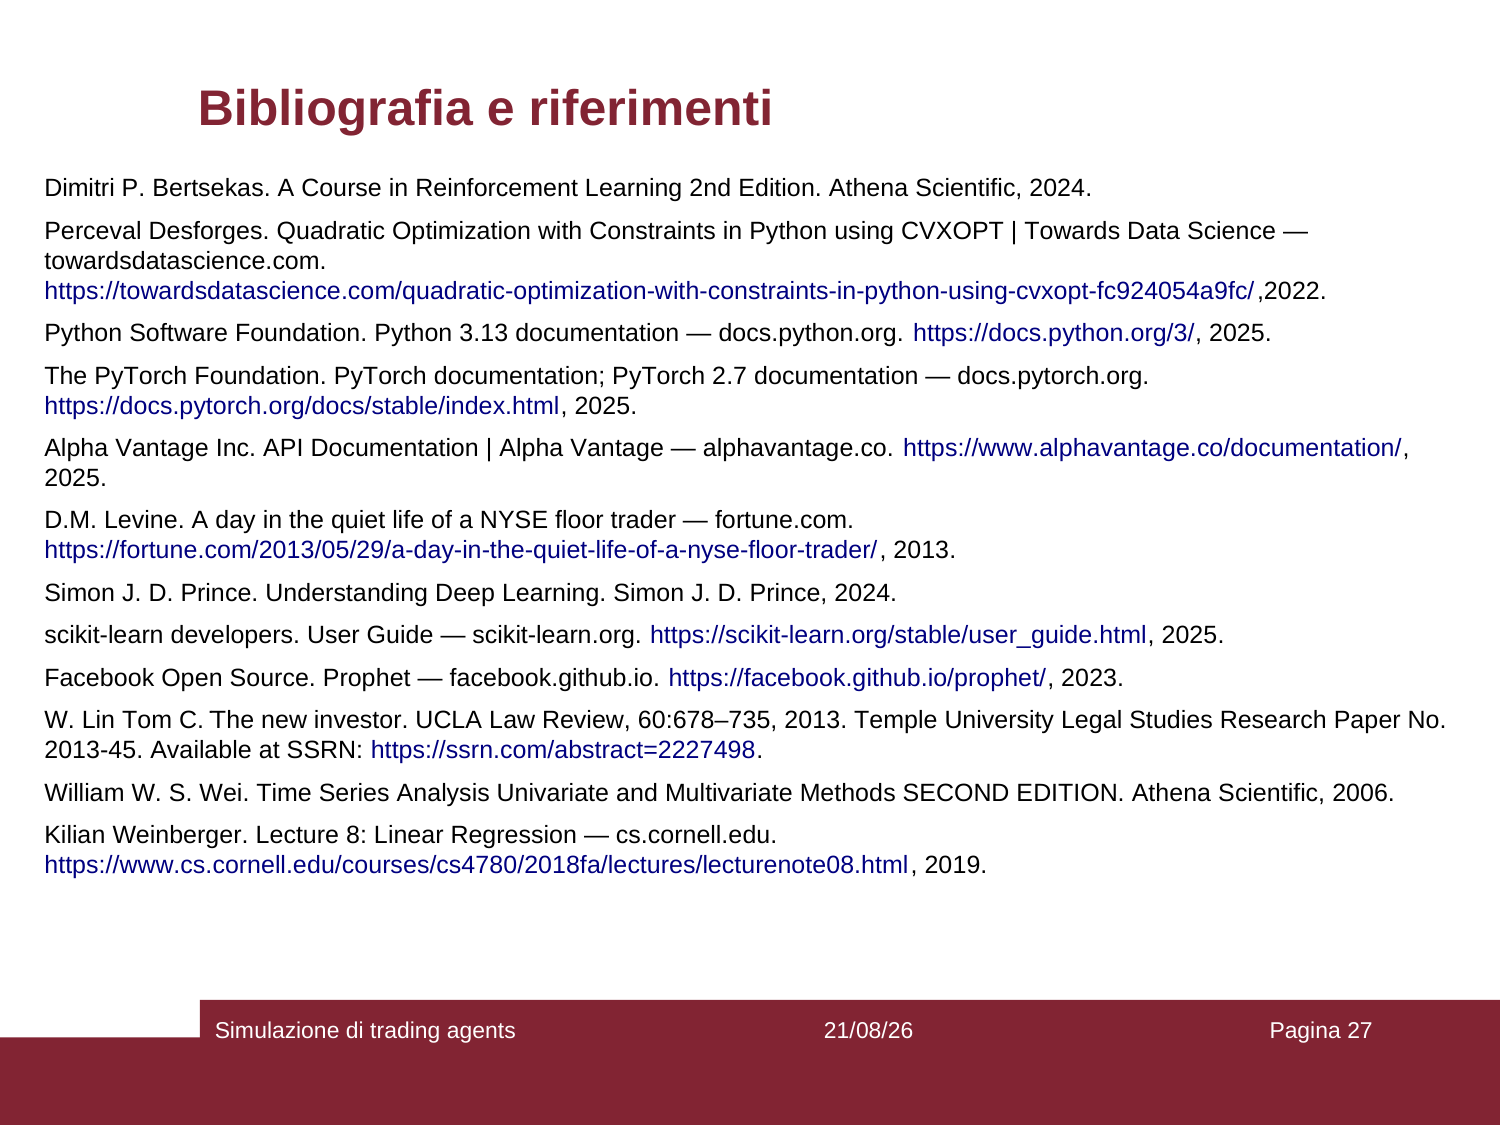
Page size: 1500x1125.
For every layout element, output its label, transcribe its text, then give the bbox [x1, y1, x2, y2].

list Dimitri P. Bertsekas. A Course in Reinforcement Learning 2nd Edition. Athena Scientific, 2024. Perceval Desforges. Quadratic Optimization with Constraints in Python using CVXOPT | Towards Data Science — towardsdatascience.com. https://towardsdatascience.com/quadratic-optimization-with-constraints-in-python-using-cvxopt-fc924054a9fc/,2022. Python Software Foundation. Python 3.13 documentation — docs.python.org. https://docs.python.org/3/, 2025. The PyTorch Foundation. PyTorch documentation; PyTorch 2.7 documentation — docs.pytorch.org. https://docs.pytorch.org/docs/stable/index.html, 2025. Alpha Vantage Inc. API Documentation | Alpha Vantage — alphavantage.co. https://www.alphavantage.co/documentation/, 2025. D.M. Levine. A day in the quiet life of a NYSE floor trader — fortune.com. https://fortune.com/2013/05/29/a-day-in-the-quiet-life-of-a-nyse-floor-trader/, 2013. Simon J. D. Prince. Understanding Deep Learning. Simon J. D. Prince, 2024. scikit-learn developers. User Guide — scikit-learn.org. https://scikit-learn.org/stable/user_guide.html, 2025. Facebook Open Source. Prophet — facebook.github.io. https://facebook.github.io/prophet/, 2023. W. Lin Tom C. ̇The new investor. UCLA Law Review, 60:678–735, 2013. Temple University Legal Studies Research Paper No. 2013-45. Available at SSRN: https://ssrn.com/abstract=2227498. William W. S. Wei. Time Series Analysis Univariate and Multivariate Methods SECOND EDITION. Athena Scientific, 2006. Kilian Weinberger. Lecture 8: Linear Regression — cs.cornell.edu. https://www.cs.cornell.edu/courses/cs4780/2018fa/lectures/lecturenote08.html, 2019. [29, 164, 1477, 1004]
title Bibliografia e riferimenti [183, 67, 1400, 150]
